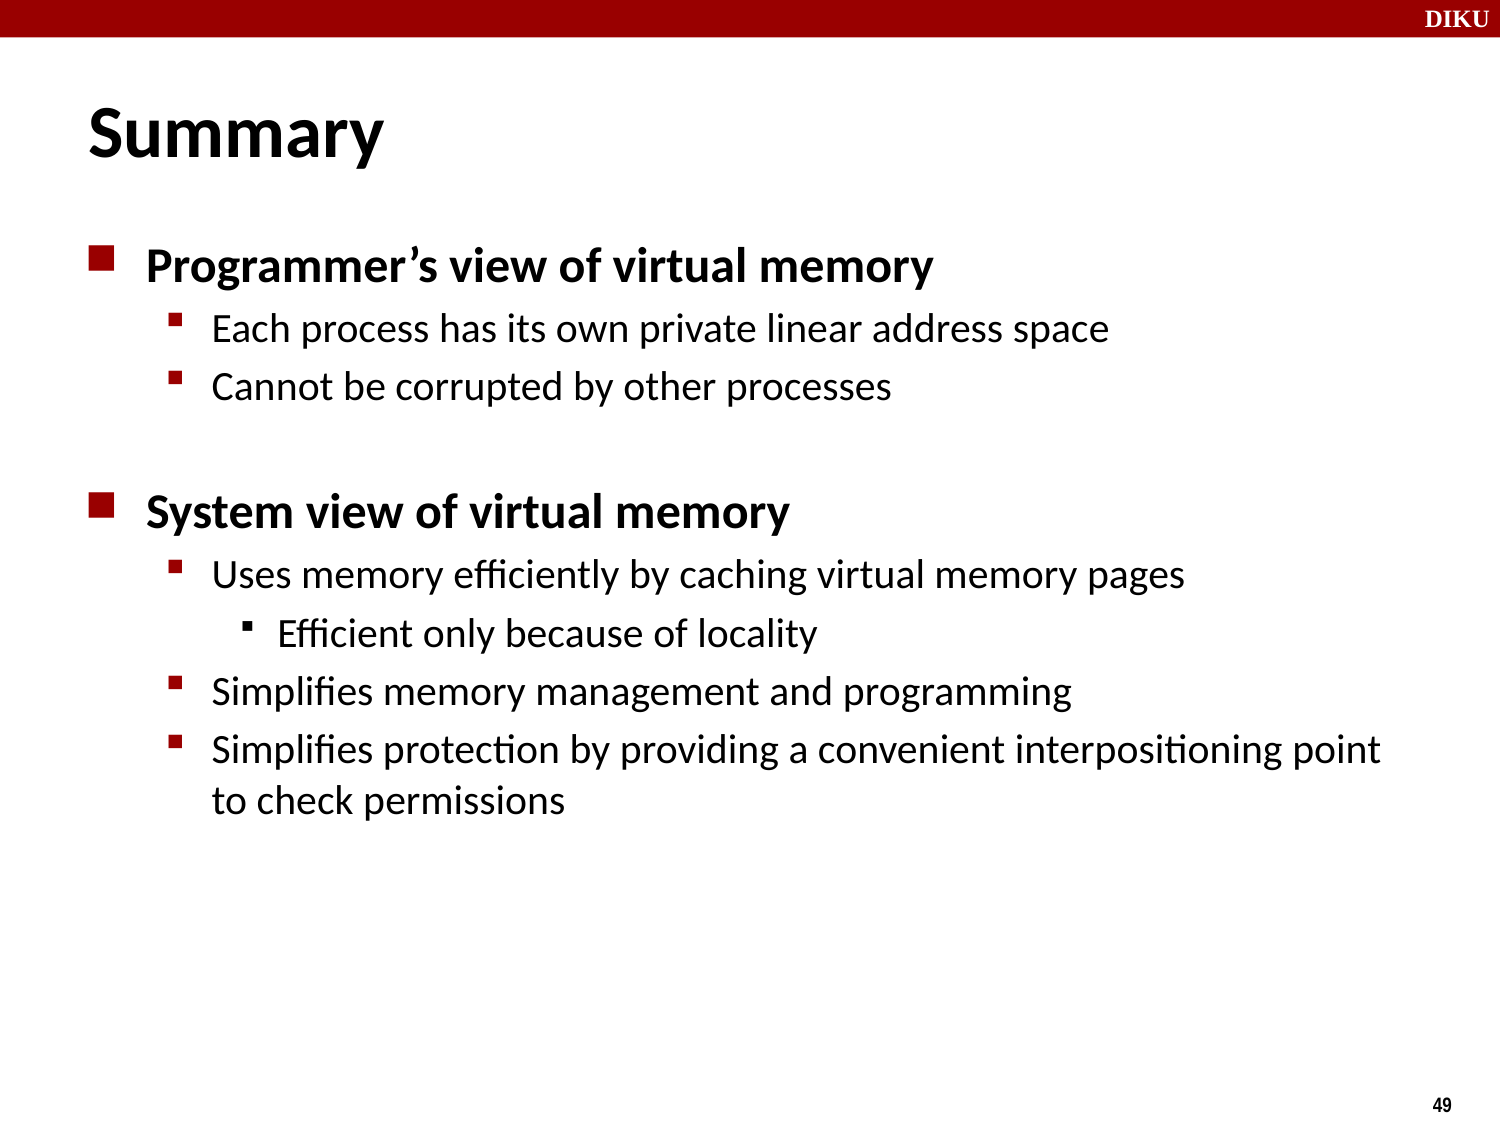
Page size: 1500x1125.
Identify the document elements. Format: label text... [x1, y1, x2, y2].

text_box Programmer’s view of virtual memory Each process has its own private linear address space Cannot be corrupted by other processes System view of virtual memory Uses memory efficiently by caching virtual memory pages Efficient only because of locality Simplifies memory management and programming Simplifies protection by providing a convenient interpositioning point to check permissions [75, 224, 1438, 1013]
text_box Summary [73, 80, 942, 175]
